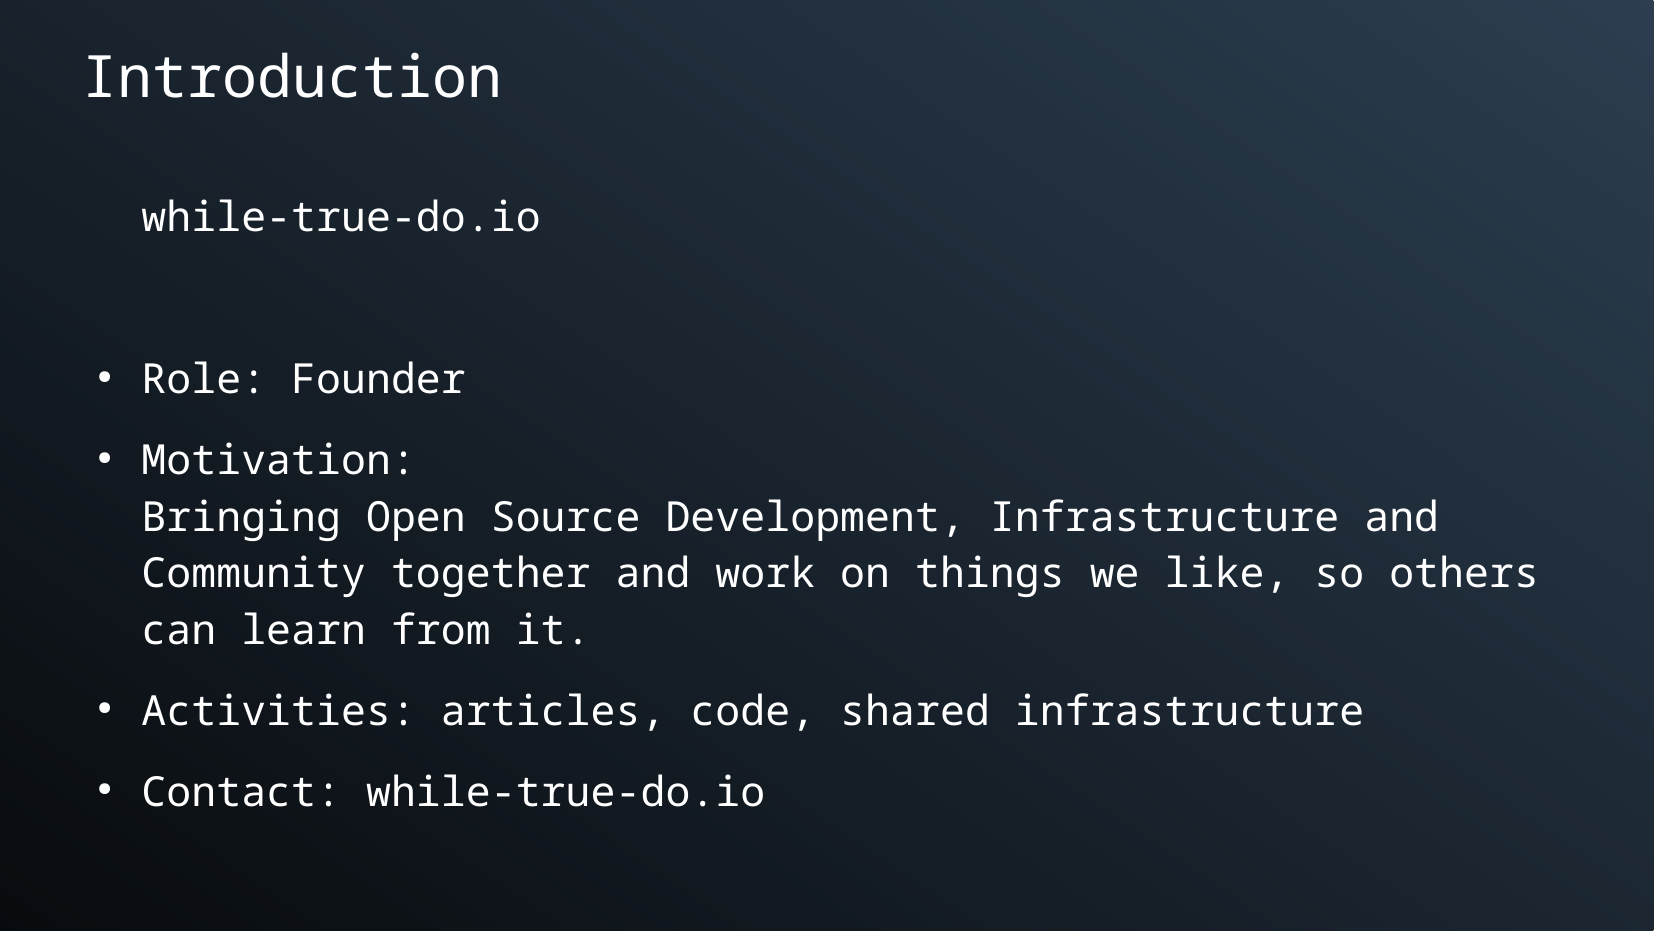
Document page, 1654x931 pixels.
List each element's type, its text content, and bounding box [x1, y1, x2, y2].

list while-true-do.io Role: Founder Motivation: Bringing Open Source Development, Infrastructure and Community together and work on things we like, so others can learn from it. Activities: articles, code, shared infrastructure Contact: while-true-do.io [82, 187, 1571, 826]
title Introduction [82, 37, 1388, 113]
